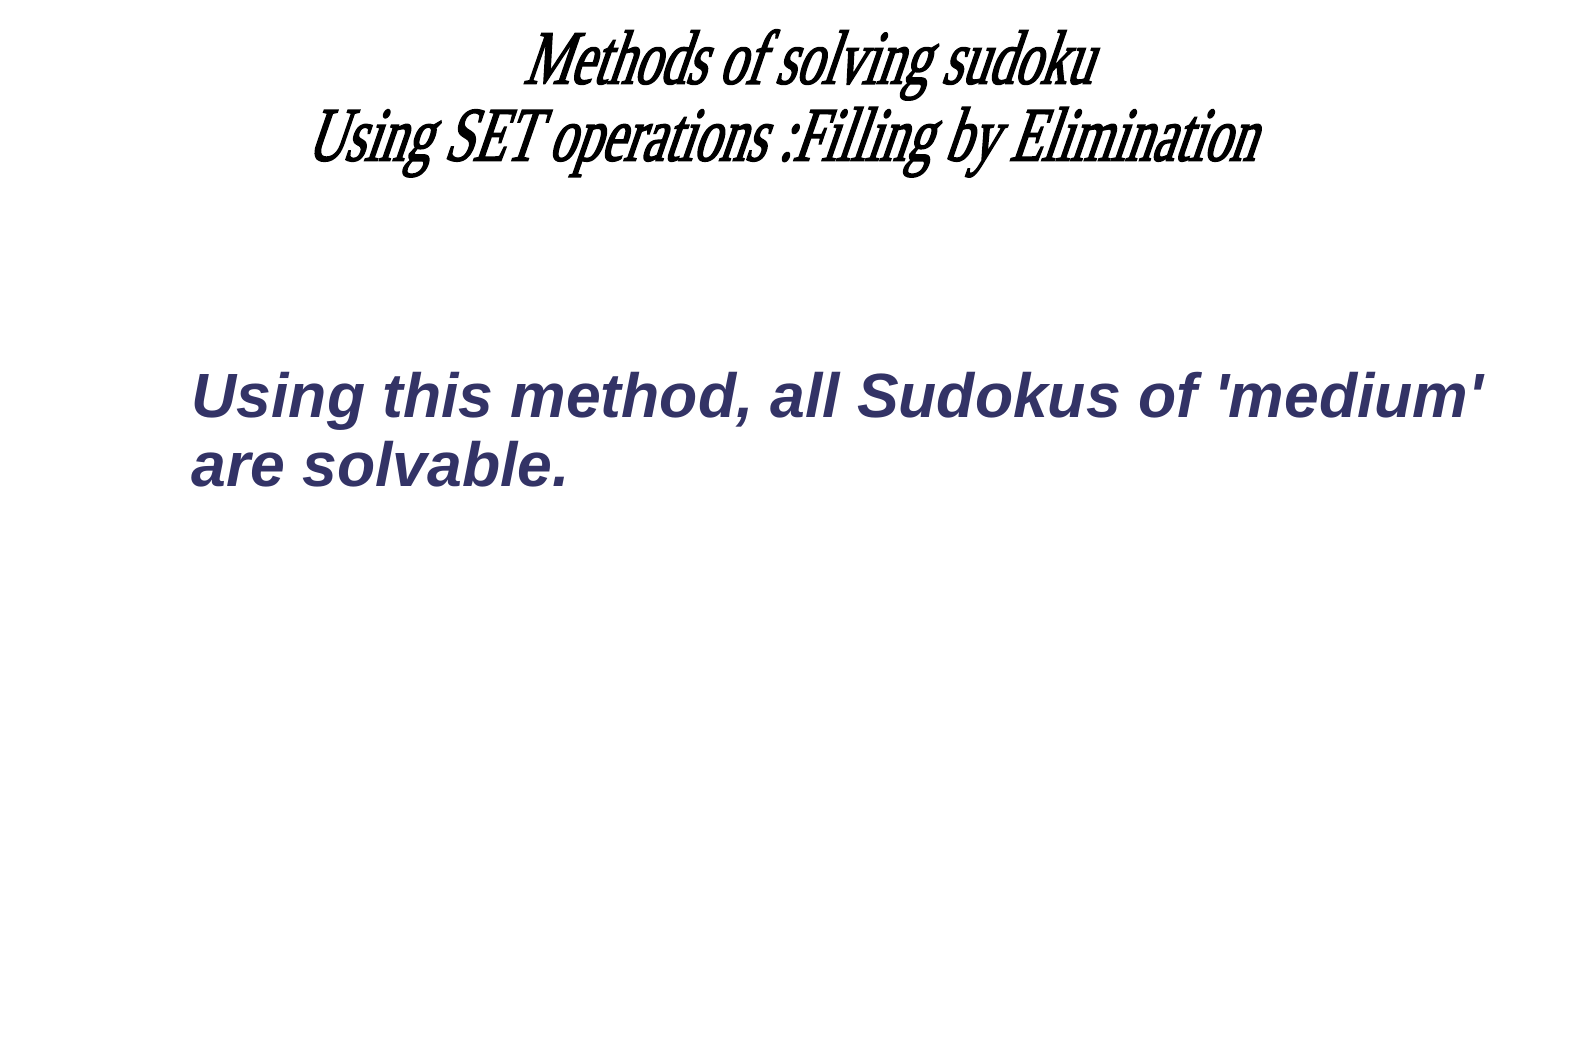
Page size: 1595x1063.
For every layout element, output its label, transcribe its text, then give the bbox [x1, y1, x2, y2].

text_box Methods of solving sudoku Using SET operations :Filling by Elimination [965, 125, 1008, 178]
text_box Methods of solving sudoku Using SET operations :Filling by Elimination [473, 110, 517, 161]
text_box Using this method, all Sudokus of 'medium' are solvable. [177, 295, 1536, 564]
text_box Methods of solving sudoku Using SET operations :Filling by Elimination [447, 109, 485, 162]
text_box Methods of solving sudoku Using SET operations :Filling by Elimination [865, 124, 912, 161]
text_box Methods of solving sudoku Using SET operations :Filling by Elimination [903, 121, 942, 178]
text_box Methods of solving sudoku Using SET operations :Filling by Elimination [1056, 124, 1117, 161]
text_box Methods of solving sudoku Using SET operations :Filling by Elimination [992, 30, 1028, 85]
text_box Methods of solving sudoku Using SET operations :Filling by Elimination [1041, 107, 1069, 161]
text_box Methods of solving sudoku Using SET operations :Filling by Elimination [1040, 30, 1076, 84]
text_box Methods of solving sudoku Using SET operations :Filling by Elimination [846, 47, 909, 85]
text_box Methods of solving sudoku Using SET operations :Filling by Elimination [900, 44, 939, 101]
text_box Methods of solving sudoku Using SET operations :Filling by Elimination [668, 117, 700, 162]
text_box Methods of solving sudoku Using SET operations :Filling by Elimination [664, 30, 700, 85]
text_box Methods of solving sudoku Using SET operations :Filling by Elimination [1178, 117, 1210, 162]
text_box Methods of solving sudoku Using SET operations :Filling by Elimination [793, 110, 837, 161]
text_box Methods of solving sudoku Using SET operations :Filling by Elimination [402, 121, 442, 178]
text_box Methods of solving sudoku Using SET operations :Filling by Elimination [512, 110, 553, 161]
text_box Methods of solving sudoku Using SET operations :Filling by Elimination [524, 33, 586, 84]
text_box Methods of solving sudoku Using SET operations :Filling by Elimination [746, 29, 780, 84]
text_box Methods of solving sudoku Using SET operations :Filling by Elimination [568, 124, 607, 177]
text_box Methods of solving sudoku Using SET operations :Filling by Elimination [1111, 124, 1158, 161]
text_box Methods of solving sudoku Using SET operations :Filling by Elimination [822, 107, 878, 161]
text_box Methods of solving sudoku Using SET operations :Filling by Elimination [1010, 110, 1054, 161]
text_box Methods of solving sudoku Using SET operations :Filling by Elimination [597, 30, 640, 85]
text_box Methods of solving sudoku Using SET operations :Filling by Elimination [821, 30, 849, 84]
text_box Methods of solving sudoku Using SET operations :Filling by Elimination [948, 107, 977, 162]
text_box Methods of solving sudoku Using SET operations :Filling by Elimination [315, 110, 360, 162]
